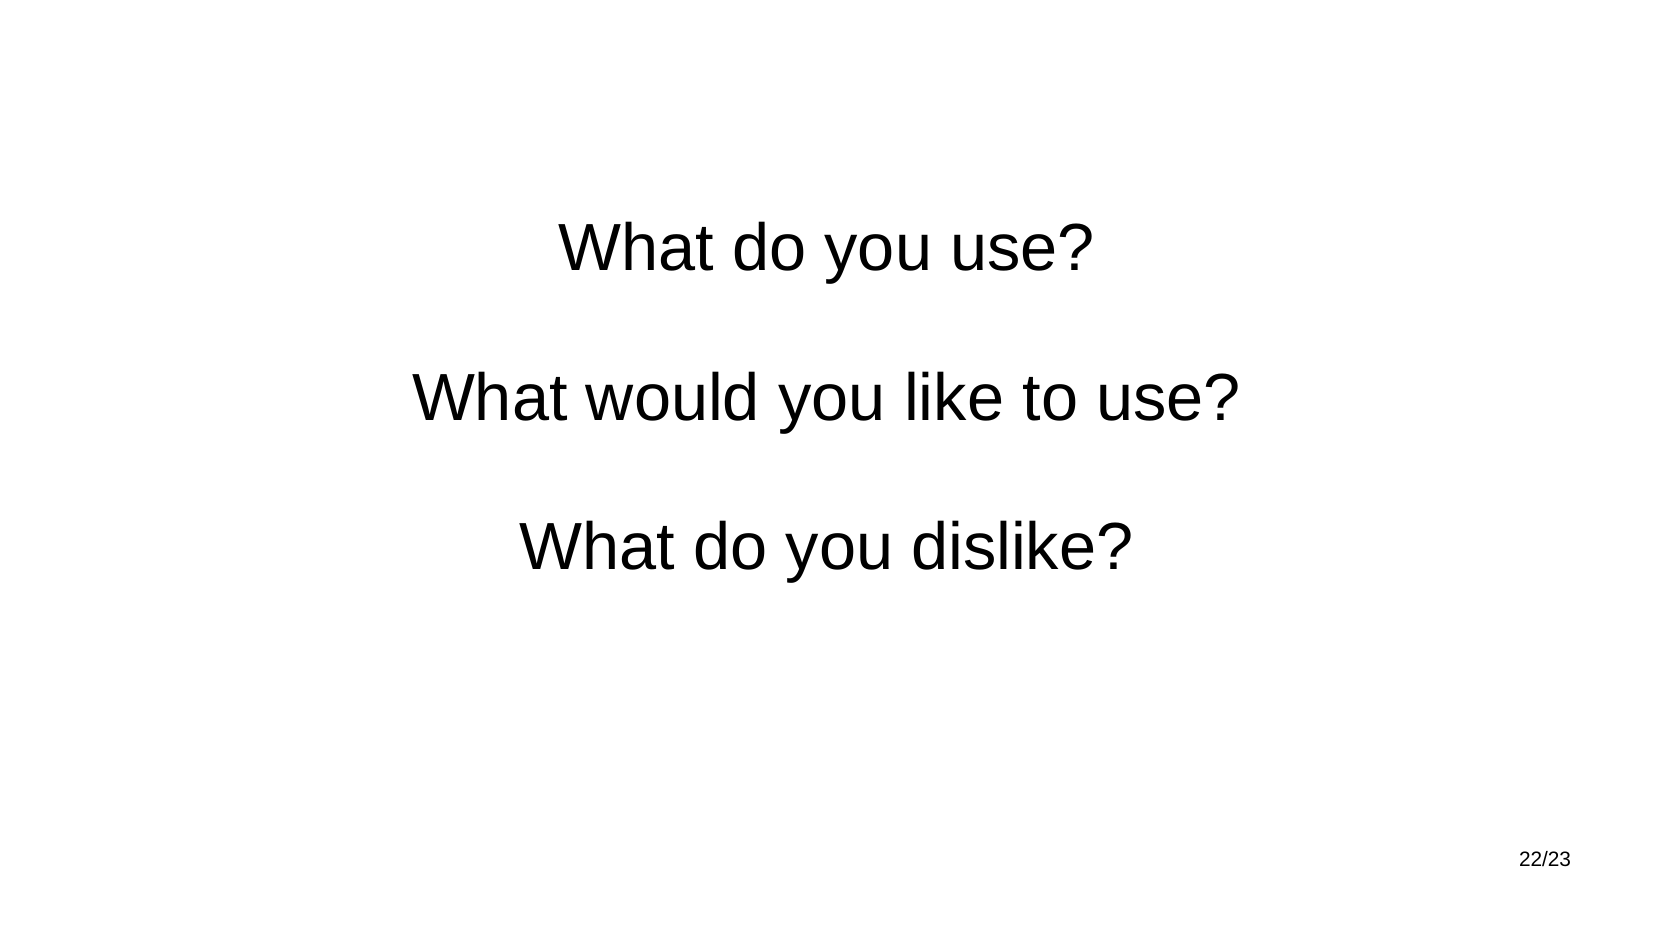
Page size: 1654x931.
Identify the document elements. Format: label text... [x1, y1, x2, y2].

subtitle What do you use? What would you like to use? What do you dislike? [82, 37, 1571, 757]
